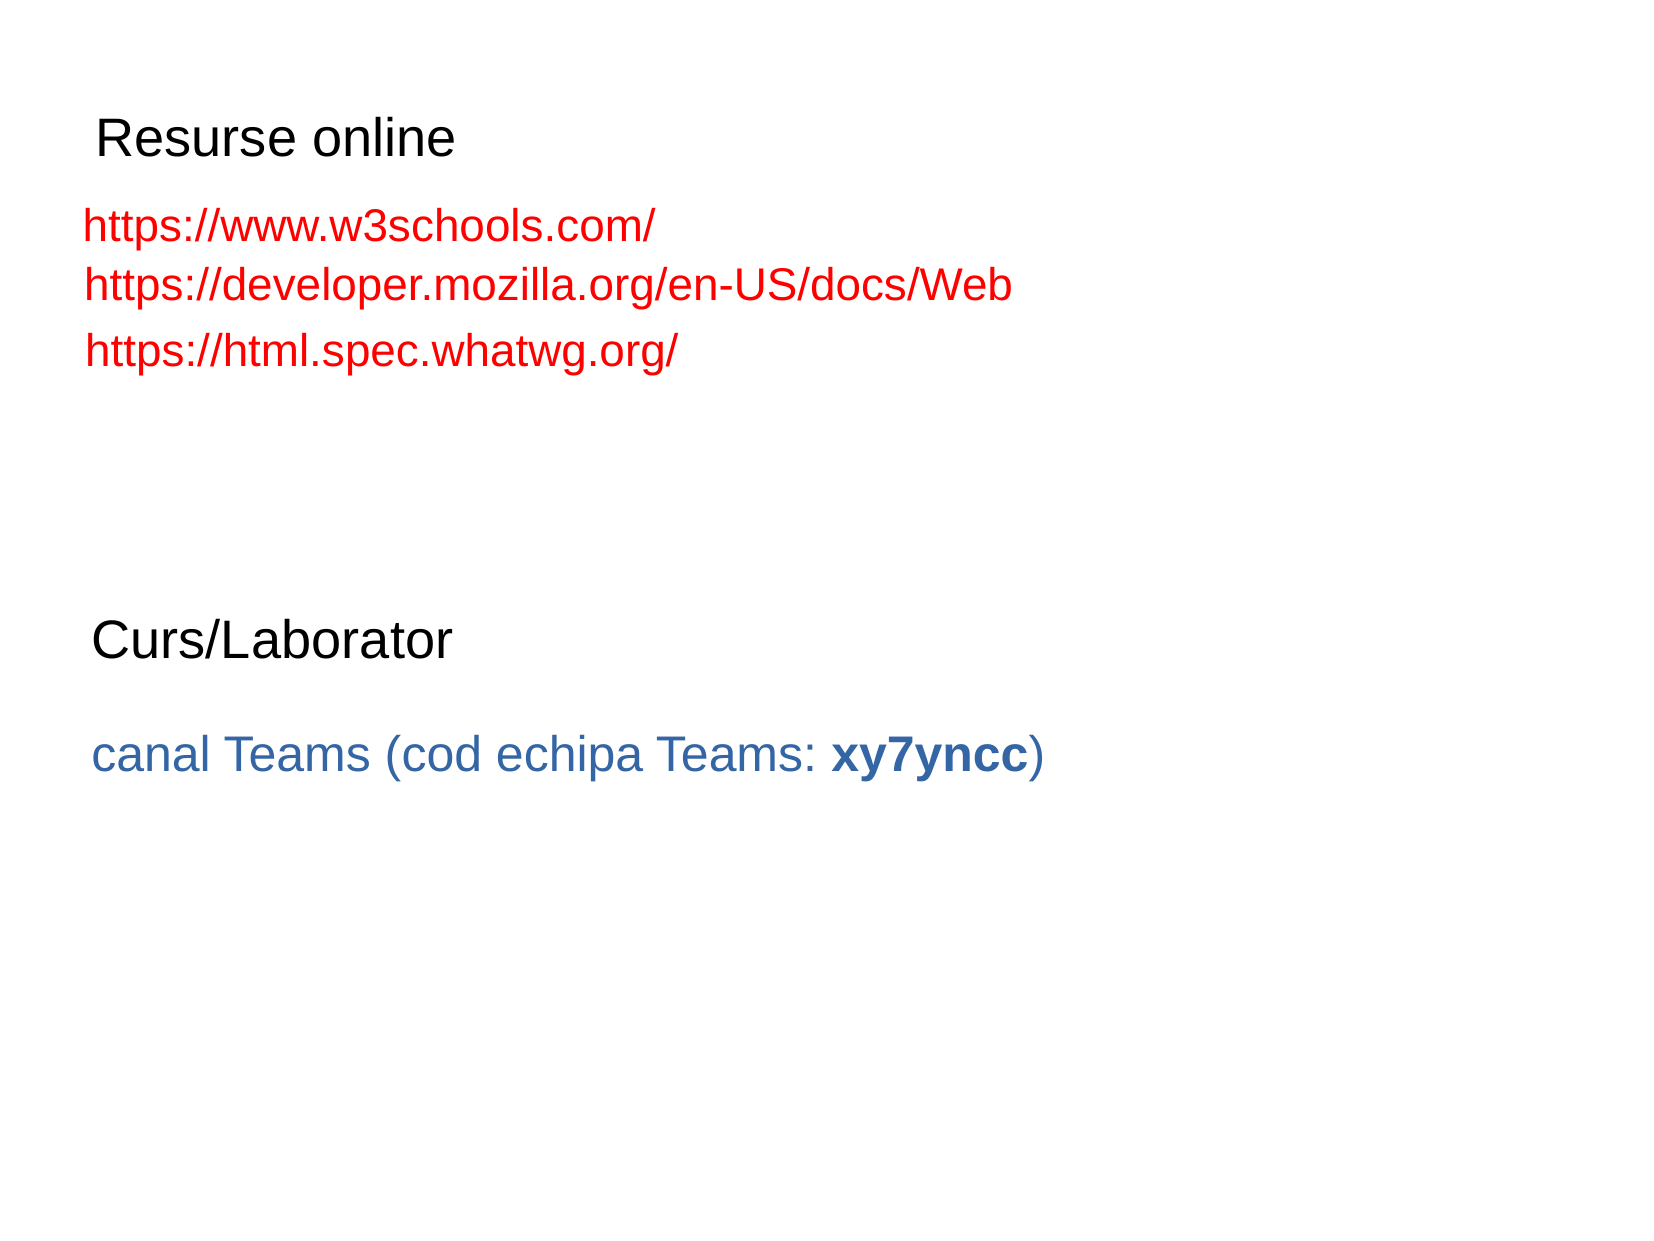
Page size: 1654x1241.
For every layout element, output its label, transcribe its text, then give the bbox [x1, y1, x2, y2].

text_box https://developer.mozilla.org/en-US/docs/Web [69, 251, 1063, 323]
text_box https://html.spec.whatwg.org/ [70, 317, 694, 384]
text_box https://www.w3schools.com/ [67, 192, 733, 263]
text_box Curs/Laborator canal Teams (cod echipa Teams: xy7yncc) [76, 602, 1329, 915]
text_box Resurse online [35, 100, 1170, 491]
